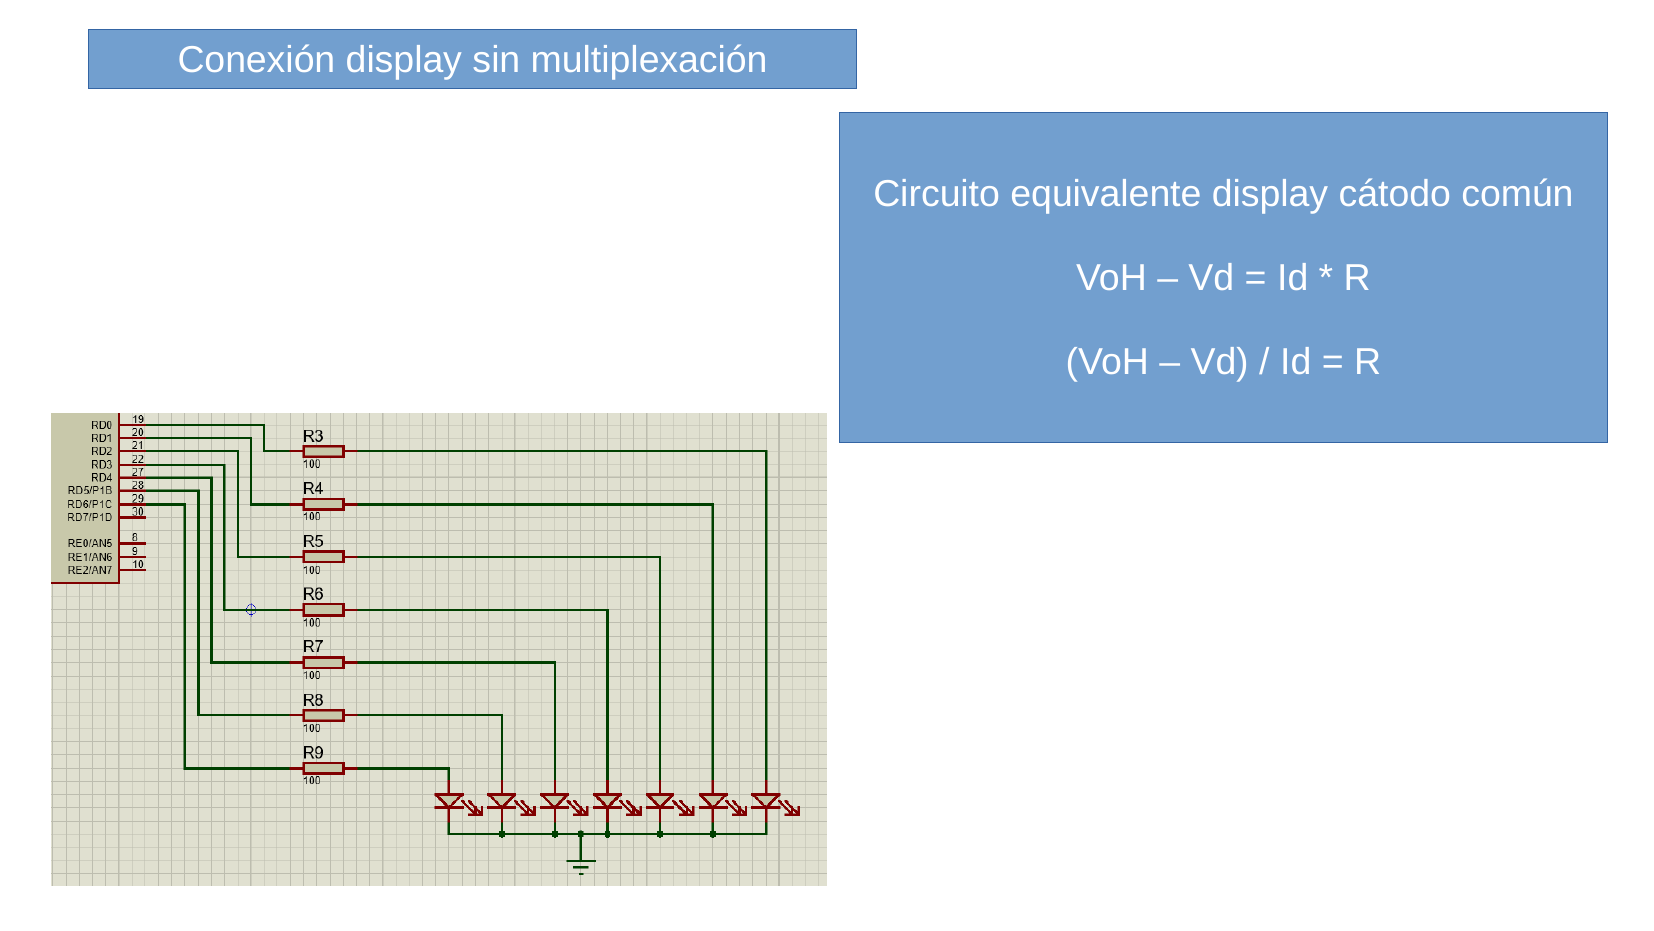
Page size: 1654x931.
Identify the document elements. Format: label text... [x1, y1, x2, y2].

picture [51, 413, 827, 886]
text_box Circuito equivalente display cátodo común VoH – Vd = Id * R (VoH – Vd) / Id = R [839, 112, 1608, 443]
text_box Conexión display sin multiplexación [88, 29, 857, 89]
